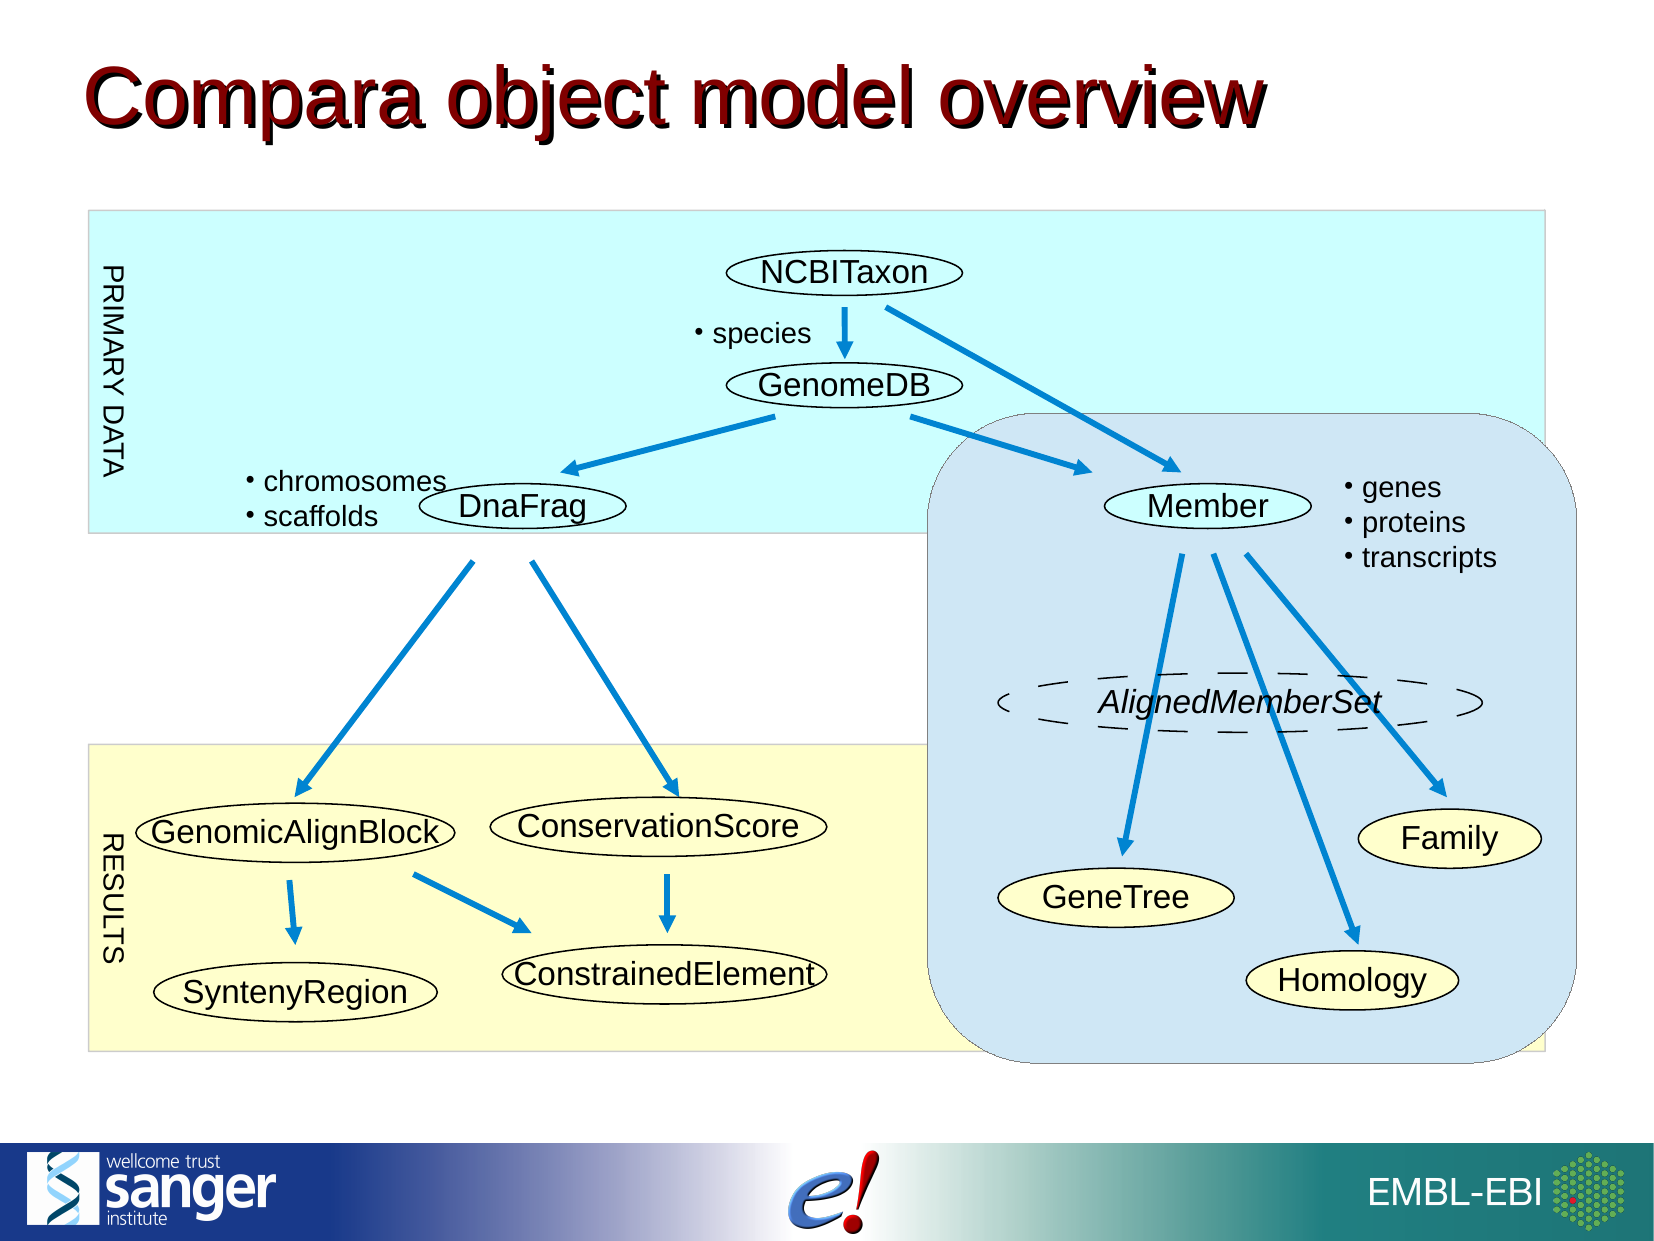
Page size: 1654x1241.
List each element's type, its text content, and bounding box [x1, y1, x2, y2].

text_box ConservationScore [490, 797, 827, 857]
text_box chromosomes scaffolds [230, 454, 434, 532]
text_box PRIMARY DATA [97, 264, 130, 479]
text_box SyntenyRegion [153, 962, 438, 1022]
text_box [88, 210, 1577, 1064]
text_box AlignedMemberSet [998, 673, 1483, 733]
text_box GeneTree [997, 868, 1235, 928]
text_box RESULTS [97, 832, 130, 965]
picture [0, 1143, 1654, 1241]
text_box Family [1358, 809, 1542, 869]
text_box species [679, 307, 805, 353]
text_box Member [1104, 483, 1312, 529]
text_box NCBITaxon [726, 250, 963, 296]
title Compara object model overview [82, 49, 1571, 257]
text_box DnaFrag [434, 483, 627, 529]
text_box ConstrainedElement [502, 944, 827, 1004]
text_box genes proteins transcripts [1328, 460, 1464, 538]
text_box Homology [1246, 950, 1459, 1010]
text_box GenomicAlignBlock [135, 803, 455, 863]
text_box GenomeDB [726, 362, 963, 408]
